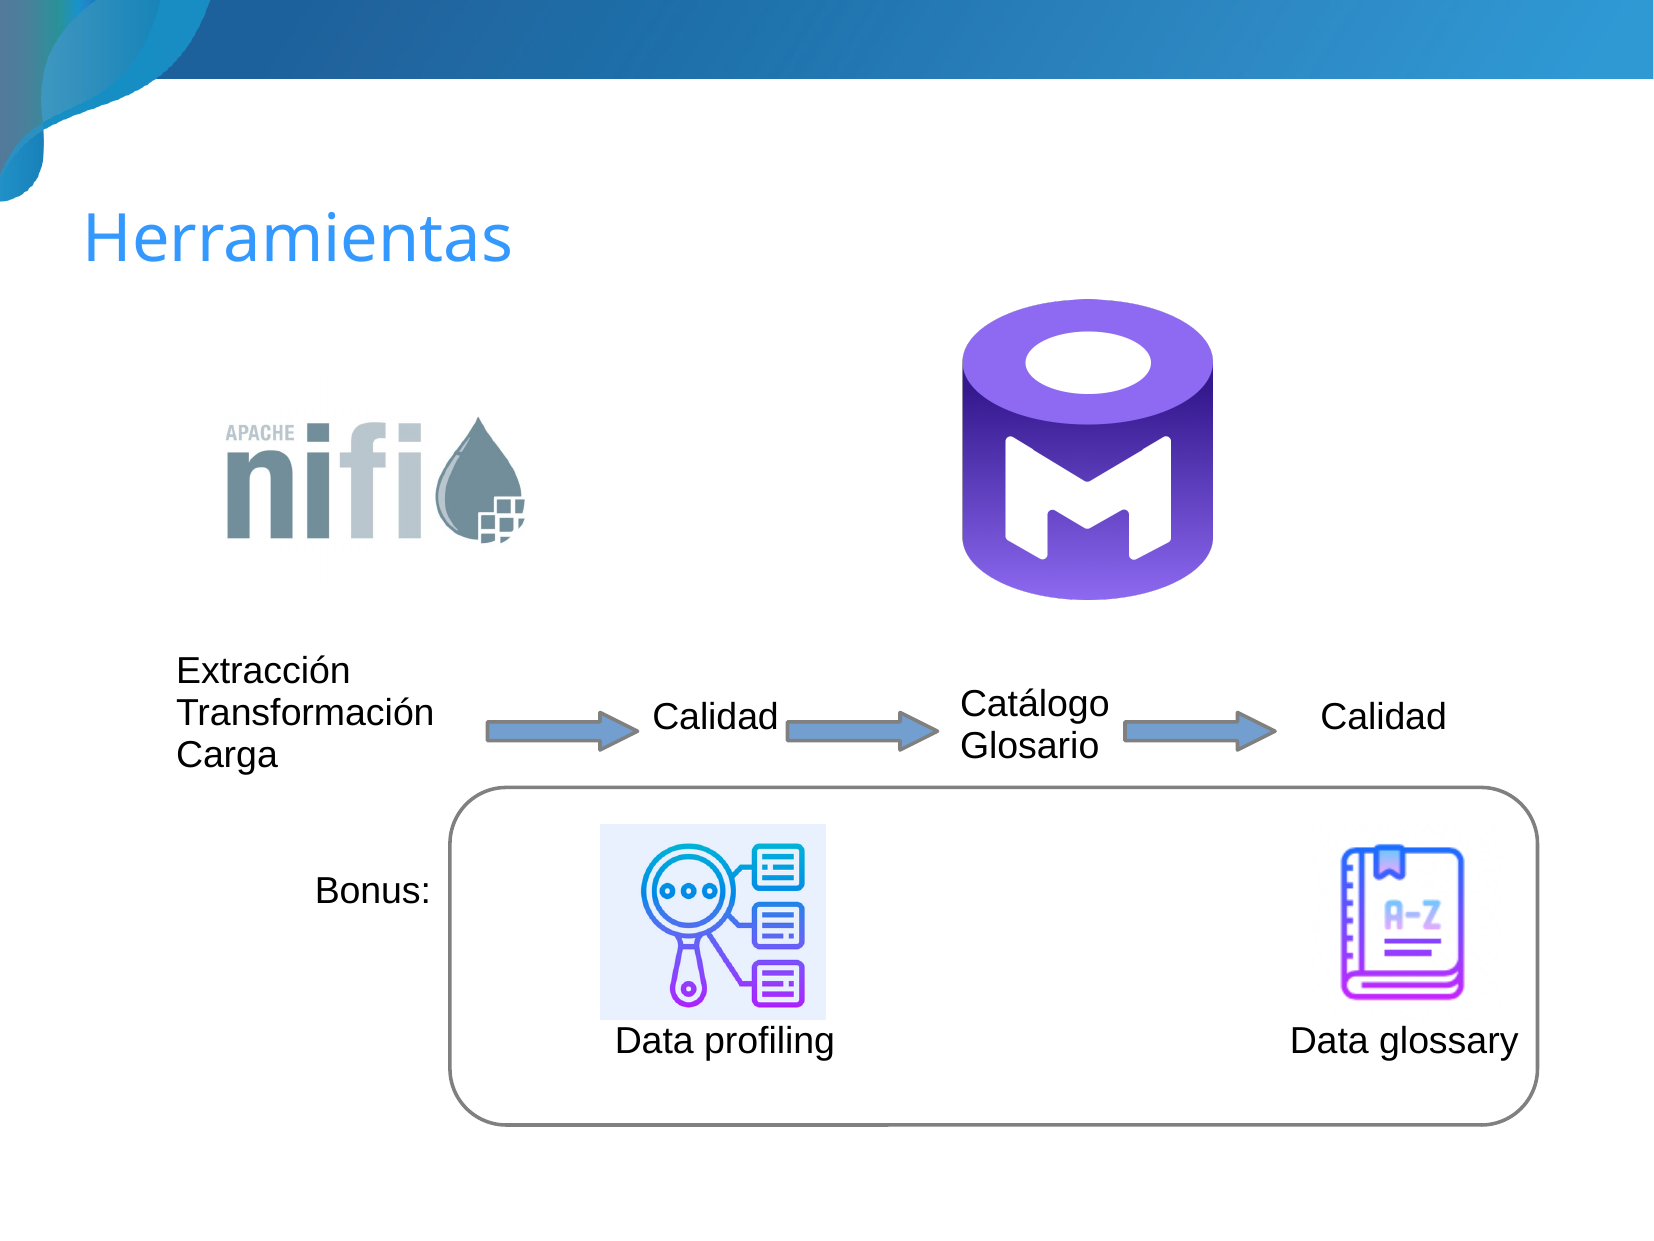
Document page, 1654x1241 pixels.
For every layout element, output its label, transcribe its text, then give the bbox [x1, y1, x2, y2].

text_box Data profiling [600, 1012, 851, 1112]
text_box [487, 712, 637, 751]
title Herramientas [82, 132, 1571, 340]
picture [0, 0, 1654, 1241]
text_box Data glossary [1275, 1012, 1534, 1112]
text_box Calidad [1305, 688, 1463, 788]
text_box [795, 712, 938, 751]
text_box [1126, 712, 1276, 751]
text_box Catálogo Glosario [945, 675, 1126, 816]
text_box Bonus: [300, 862, 447, 962]
text_box [449, 787, 1538, 1126]
text_box Extracción Transformación Carga [161, 642, 451, 826]
text_box Calidad [637, 688, 795, 788]
